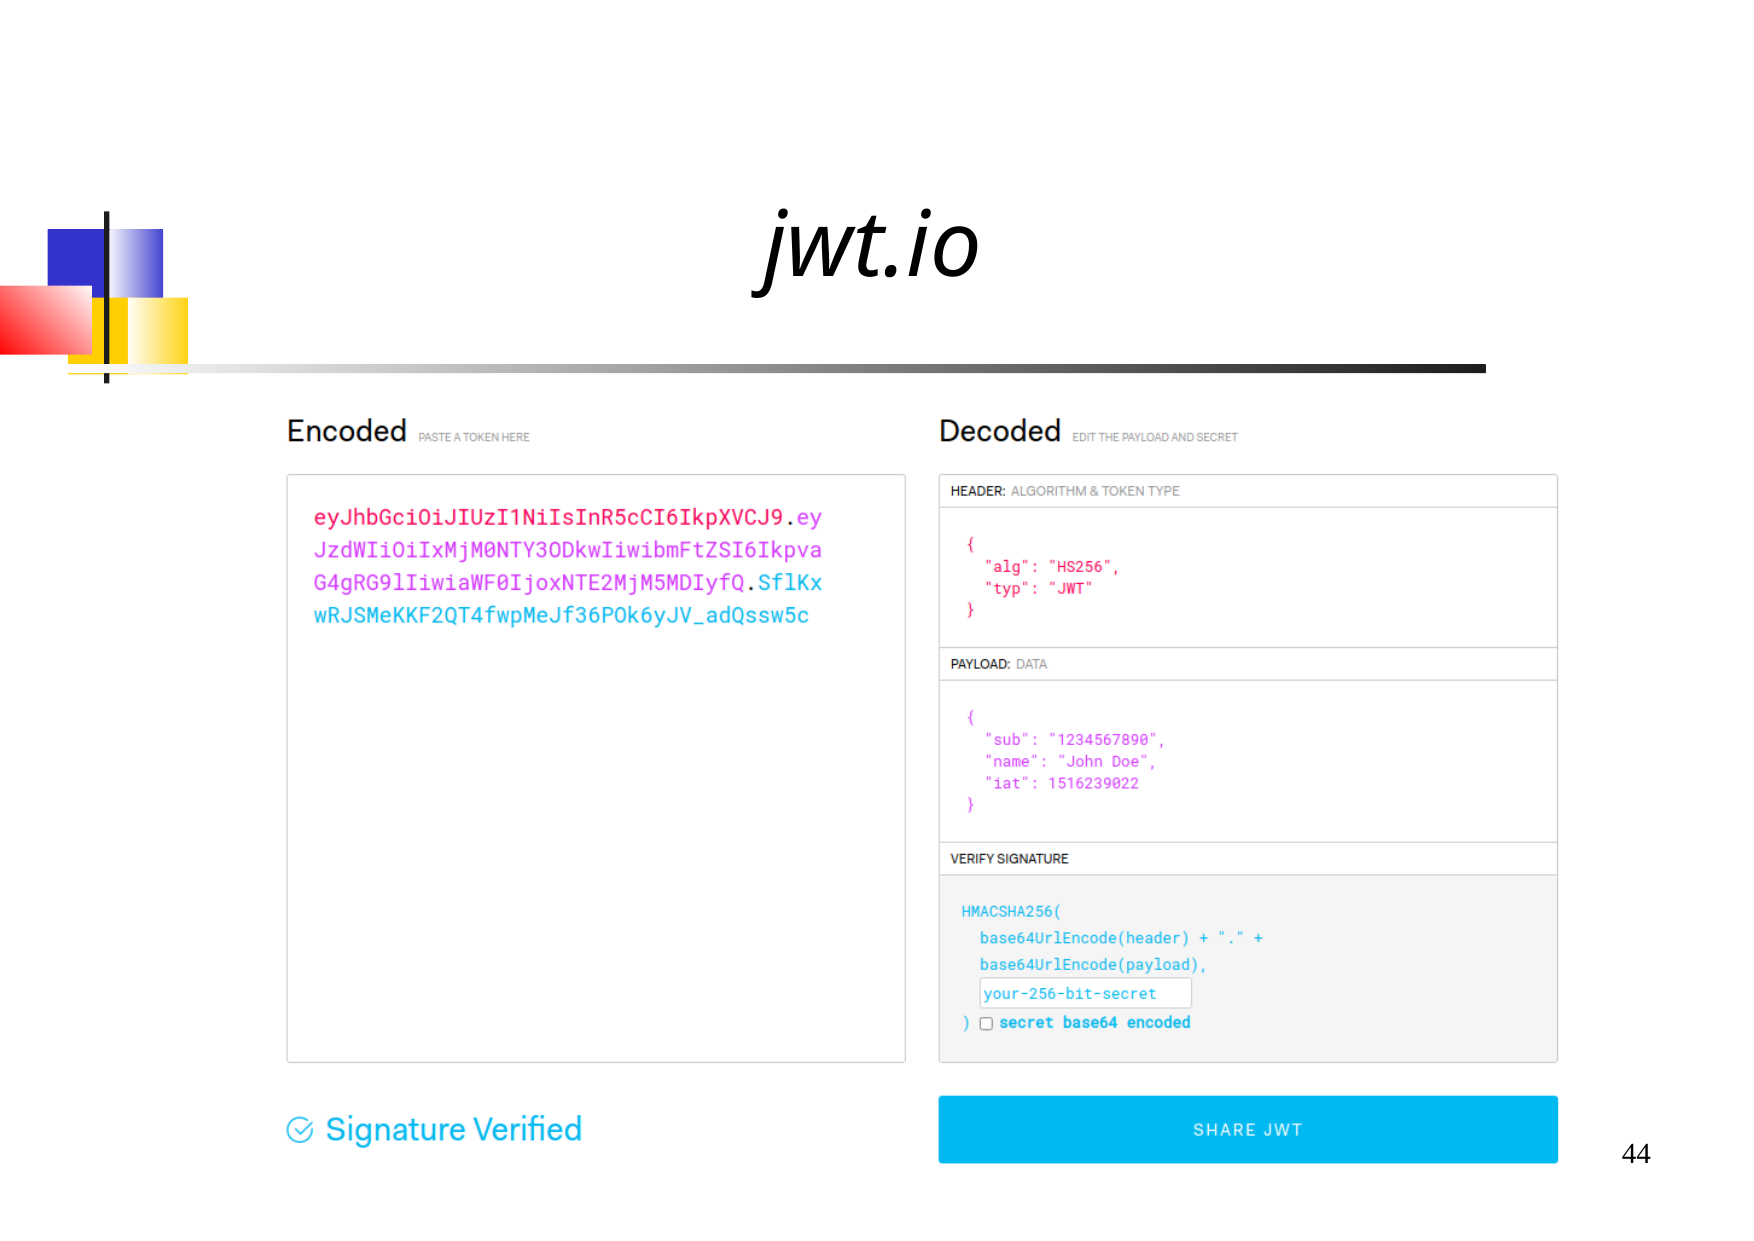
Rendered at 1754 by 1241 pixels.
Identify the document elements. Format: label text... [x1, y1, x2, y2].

title jwt.io [179, 139, 1567, 351]
picture [231, 393, 1586, 1195]
